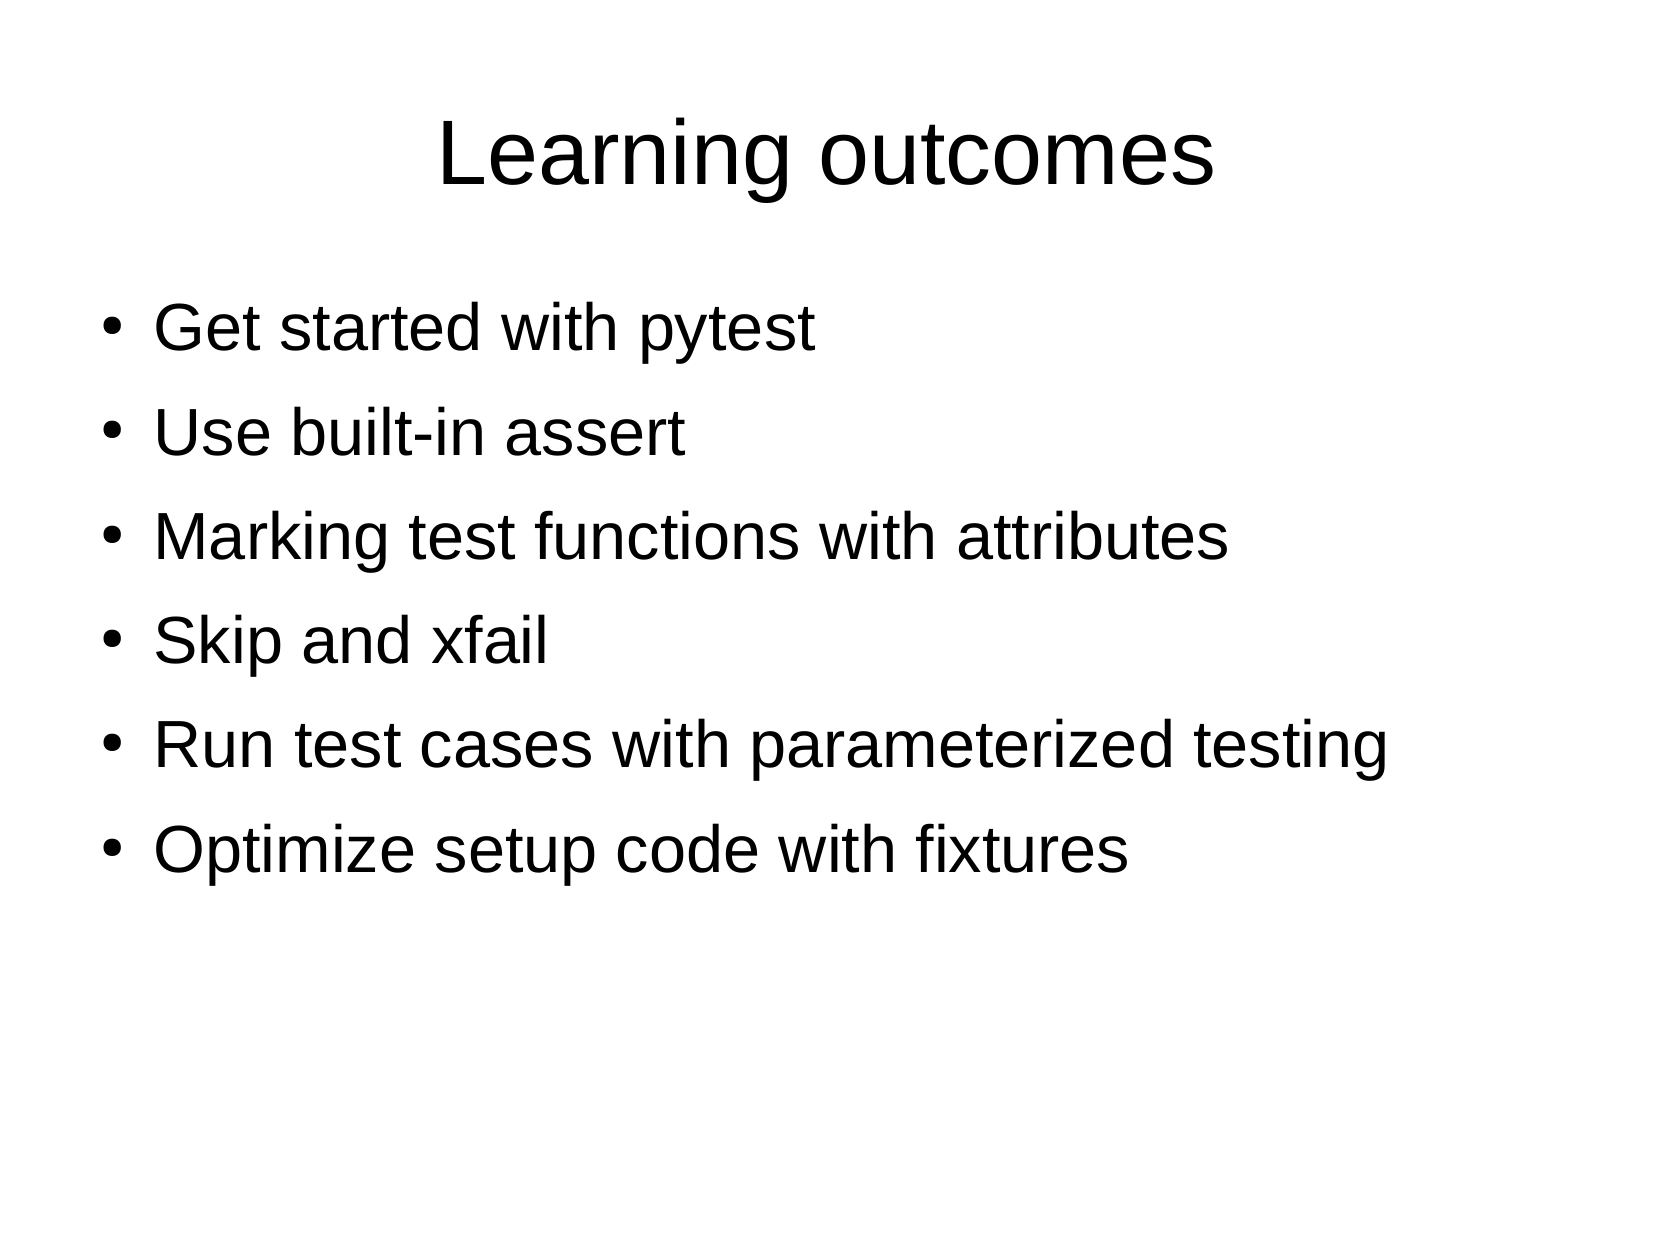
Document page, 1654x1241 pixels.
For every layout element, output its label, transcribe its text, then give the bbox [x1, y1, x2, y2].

title Learning outcomes [82, 49, 1571, 257]
list Get started with pytest Use built-in assert Marking test functions with attributes Skip and xfail Run test cases with parameterized testing Optimize setup code with fixtures [82, 290, 1571, 1010]
